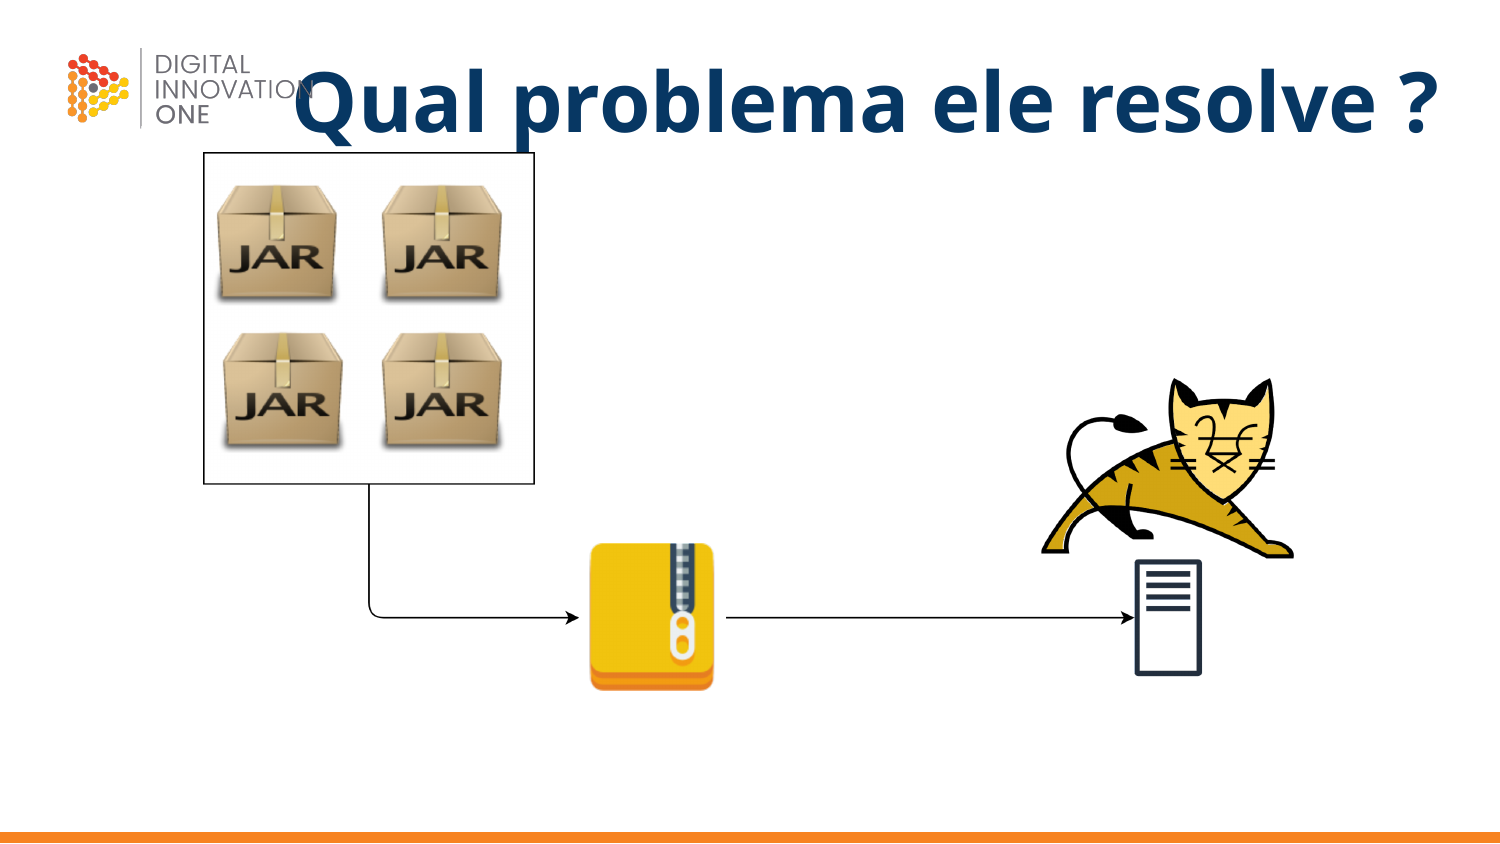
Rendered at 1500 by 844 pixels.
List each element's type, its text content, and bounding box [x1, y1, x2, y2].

text_box [0, 832, 1500, 843]
picture [51, 39, 330, 137]
subtitle Qual problema ele resolve ? [51, 50, 1466, 148]
picture [203, 152, 1297, 692]
